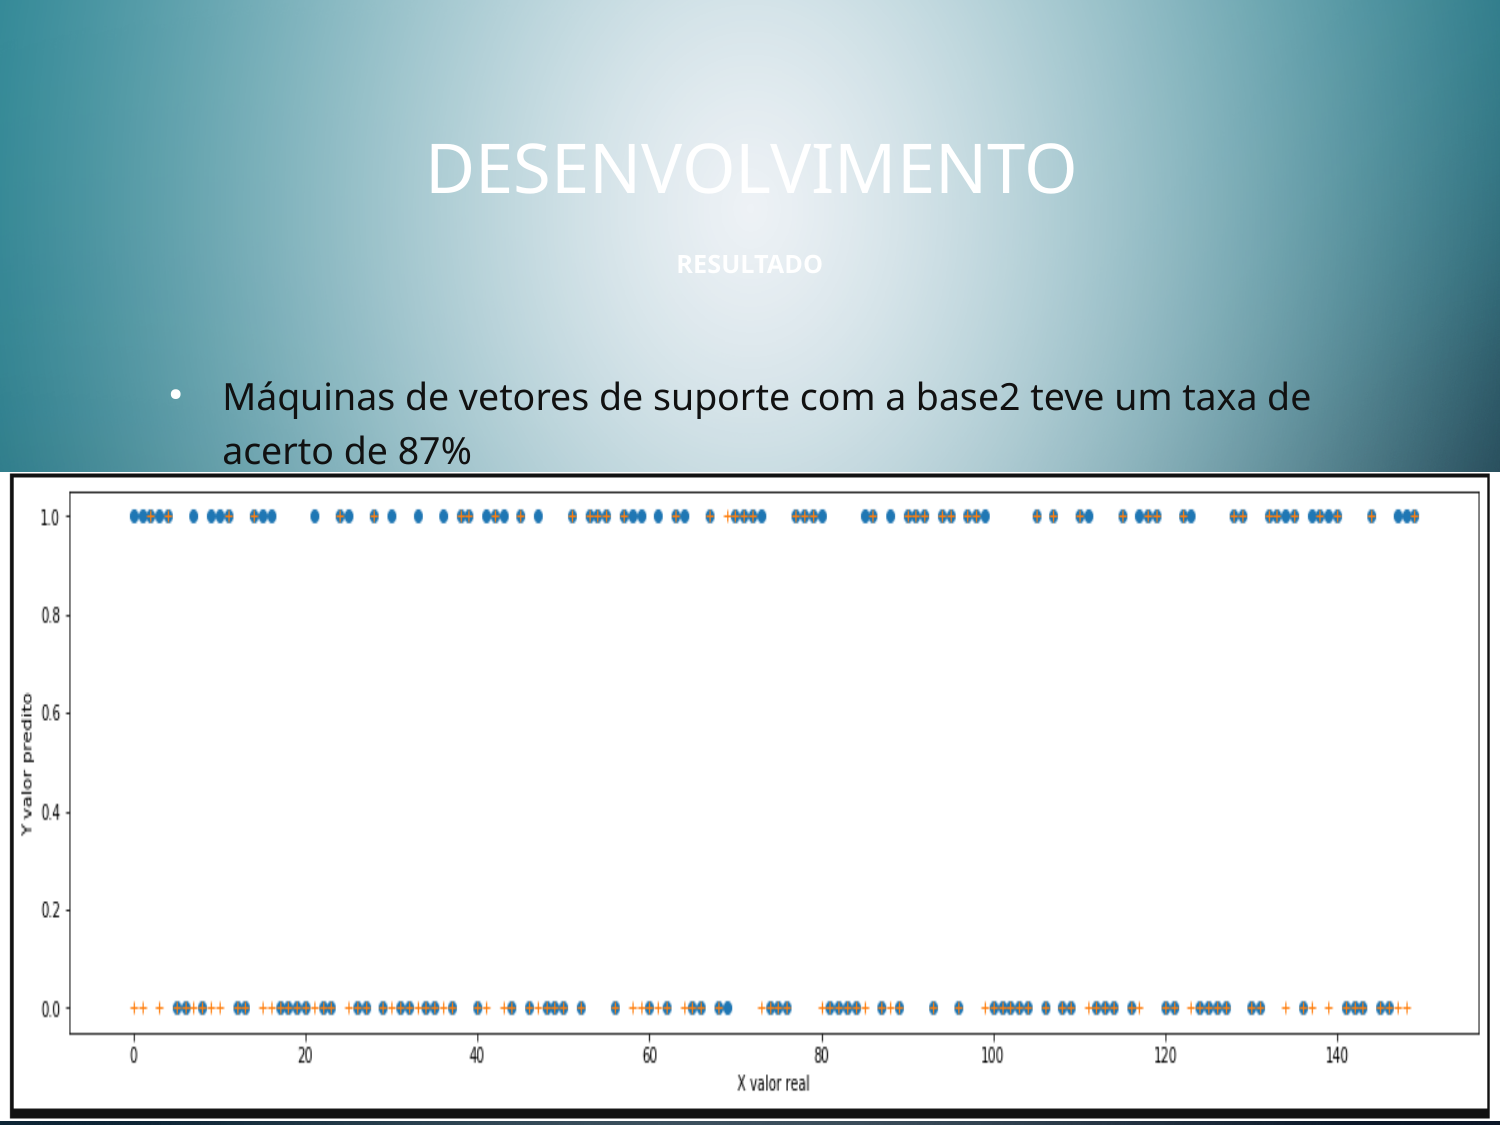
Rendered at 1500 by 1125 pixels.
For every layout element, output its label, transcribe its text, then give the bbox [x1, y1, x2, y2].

title Resultado [140, 216, 1360, 317]
list Máquinas de vetores de suporte com a base2 teve um taxa de acerto de 87% [151, 364, 1371, 472]
picture [0, 0, 1500, 1125]
title Desenvolvimento [151, 106, 1371, 237]
